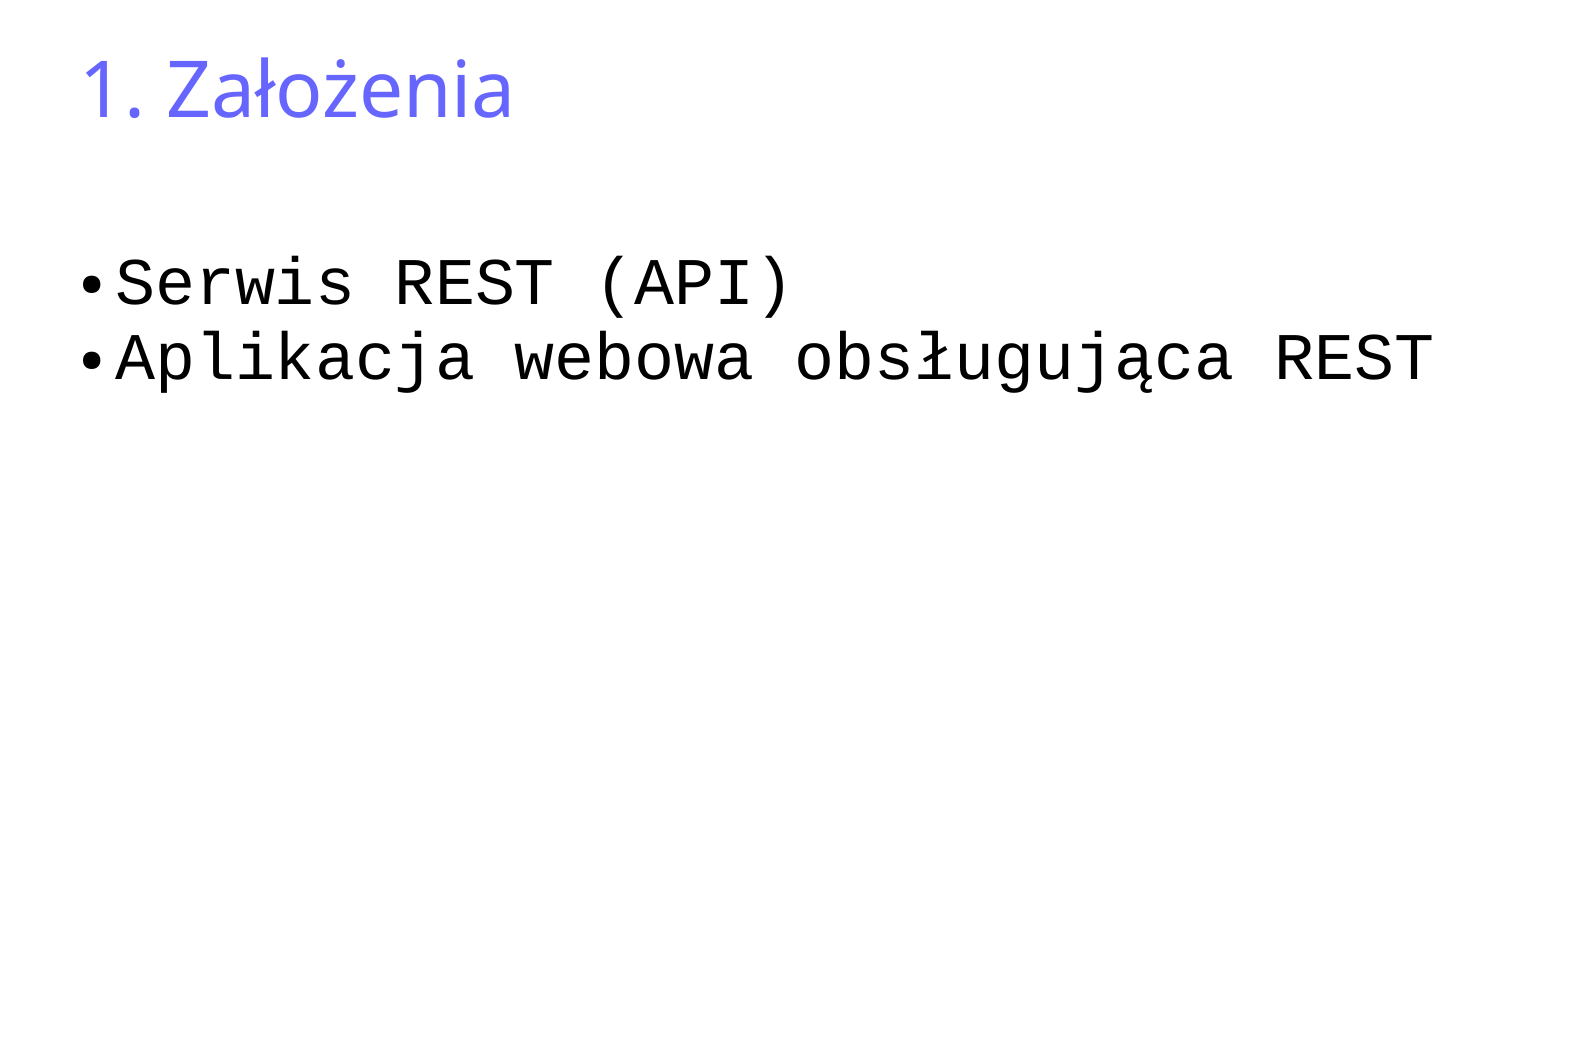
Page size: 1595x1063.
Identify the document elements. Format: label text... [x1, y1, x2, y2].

title 1. Założenia [79, 42, 1515, 220]
subtitle Serwis REST (API) Aplikacja webowa obsługująca REST [79, 248, 1515, 951]
